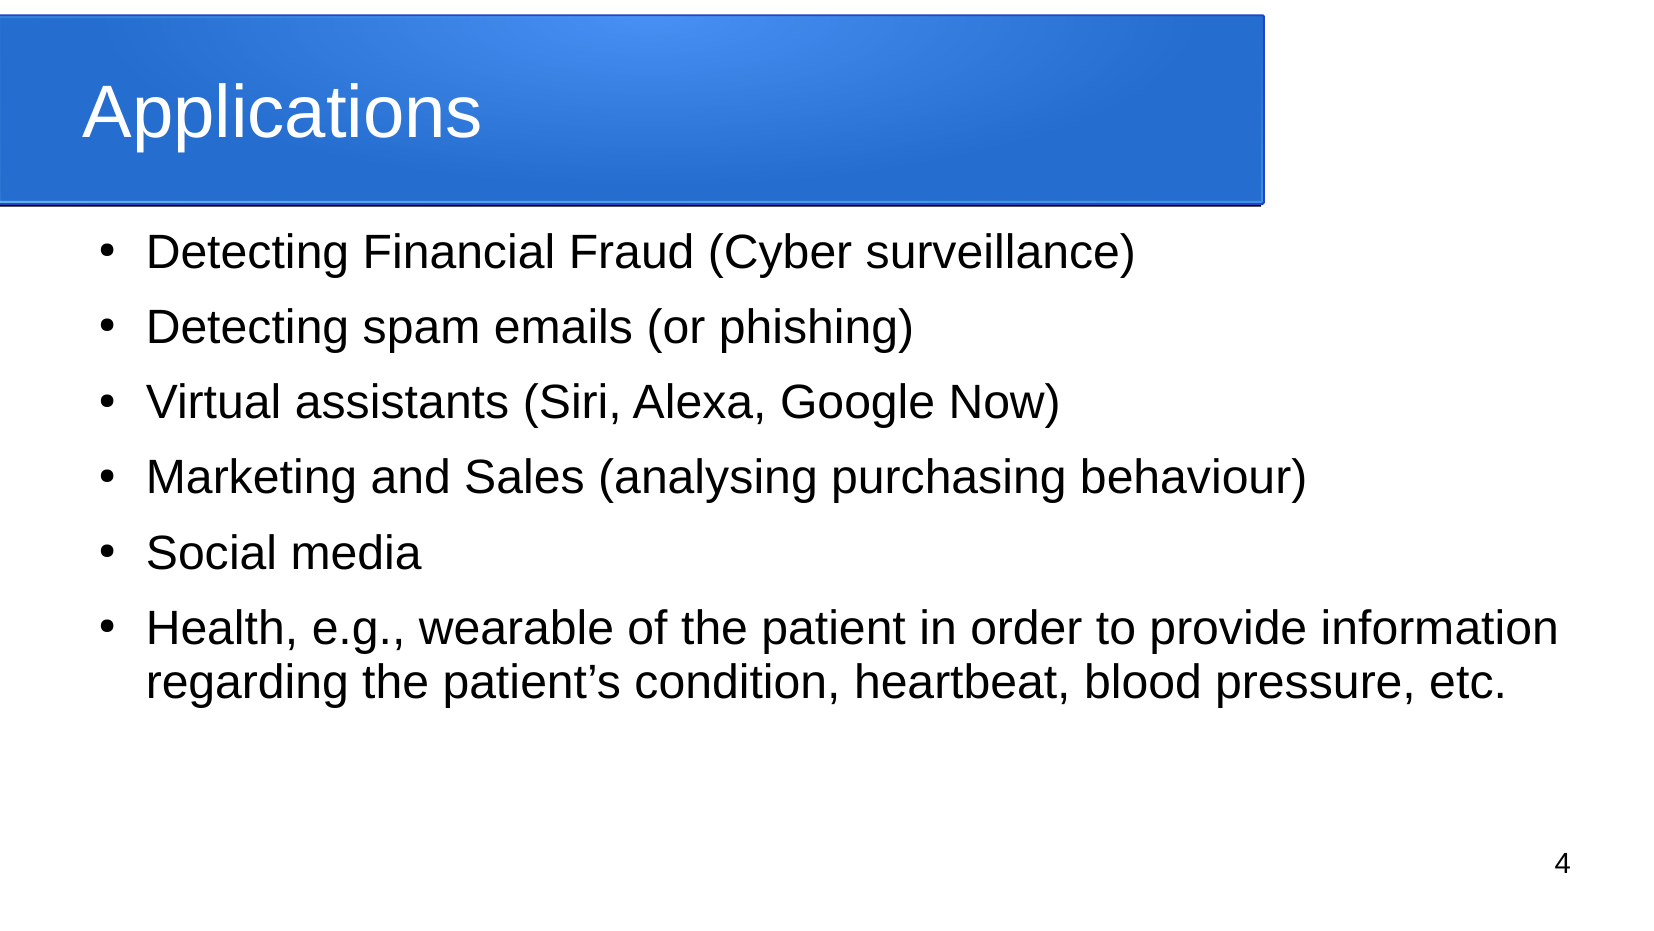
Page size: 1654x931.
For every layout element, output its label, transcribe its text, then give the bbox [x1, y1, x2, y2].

title Applications [82, 35, 1235, 189]
list Detecting Financial Fraud (Cyber surveillance) Detecting spam emails (or phishing) Virtual assistants (Siri, Alexa, Google Now) Marketing and Sales (analysing purchasing behaviour) Social media Health, e.g., wearable of the patient in order to provide information regarding the patient’s condition, heartbeat, blood pressure, etc. [82, 224, 1571, 764]
